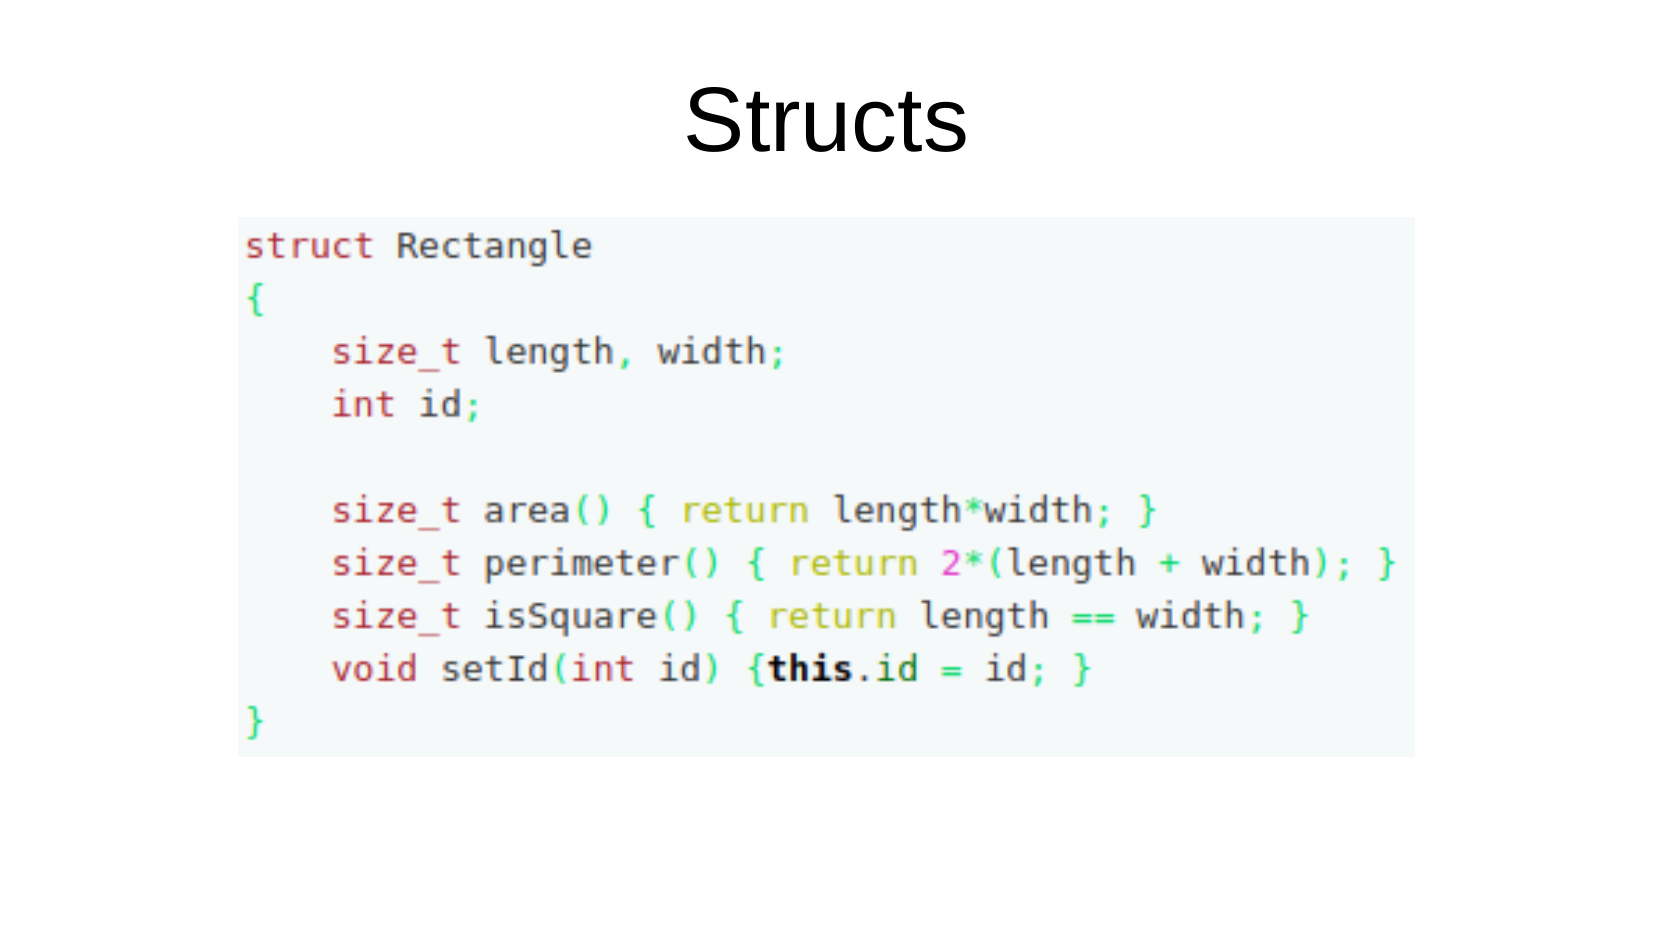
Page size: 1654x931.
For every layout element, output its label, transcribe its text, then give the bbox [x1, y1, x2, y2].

title Structs [82, 37, 1571, 193]
picture [238, 217, 1415, 757]
